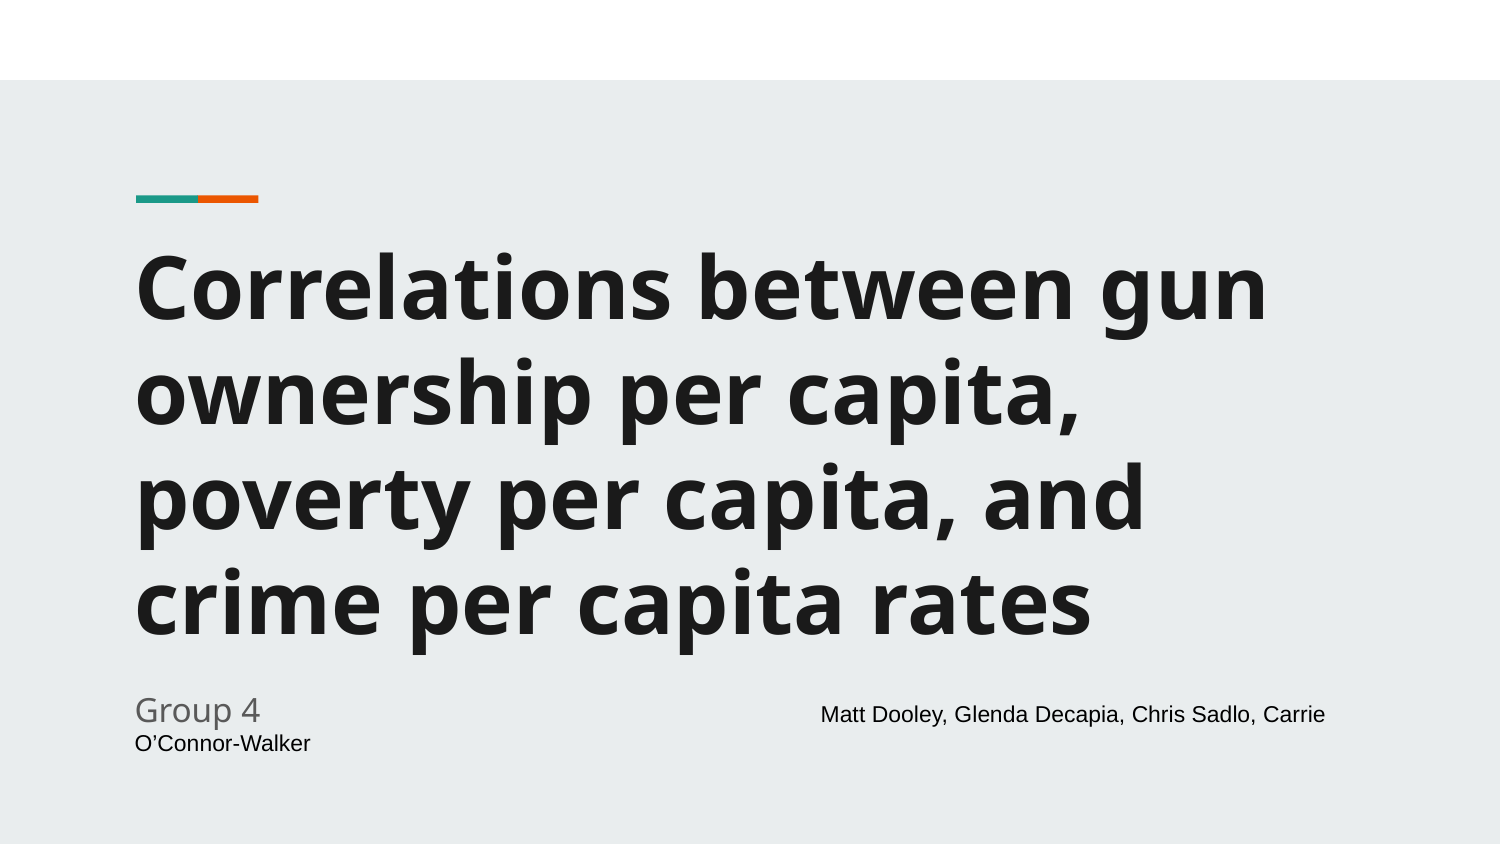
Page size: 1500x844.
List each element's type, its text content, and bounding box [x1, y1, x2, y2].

subtitle Group 4 Matt Dooley, Glenda Decapia, Chris Sadlo, Carrie O’Connor-Walker [119, 673, 1381, 763]
title Correlations between gun ownership per capita, poverty per capita, and crime per capita rates [119, 216, 1381, 673]
